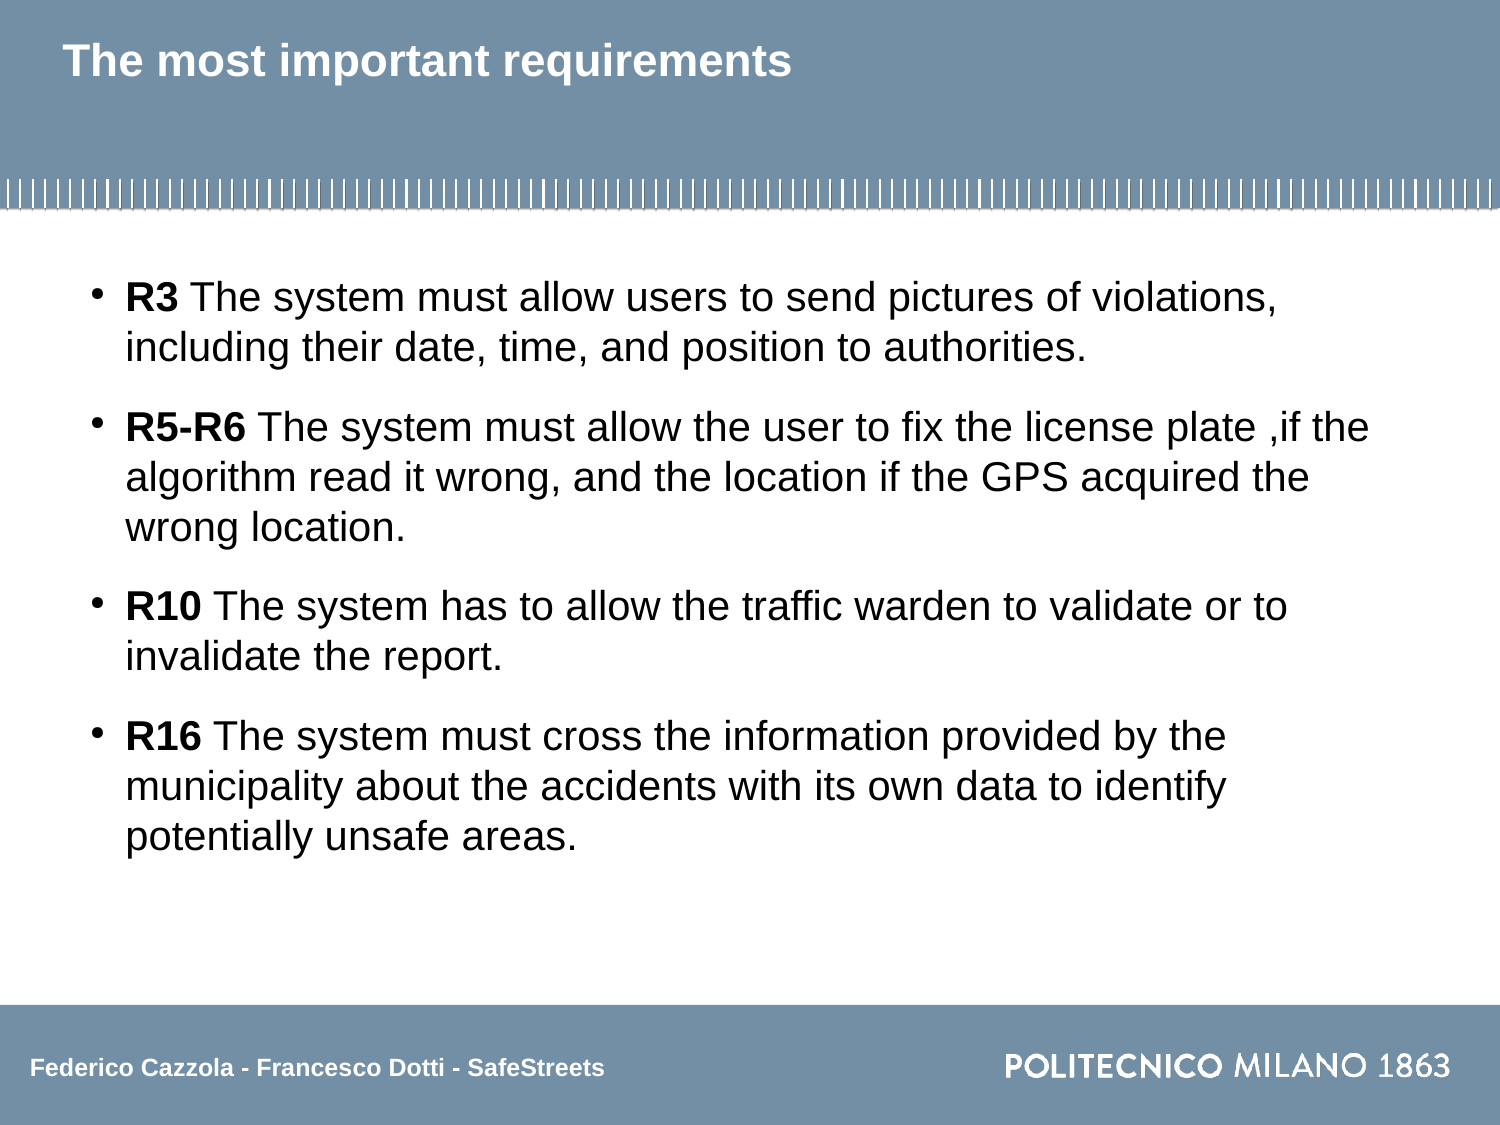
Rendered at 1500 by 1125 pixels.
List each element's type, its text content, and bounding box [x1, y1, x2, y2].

list R3 The system must allow users to send pictures of violations, including their date, time, and position to authorities. R5-R6 The system must allow the user to fix the license plate ,if the algorithm read it wrong, and the location if the GPS acquired the wrong location. R10 The system has to allow the traffic warden to validate or to invalidate the report. R16 The system must cross the information provided by the municipality about the accidents with its own data to identify potentially unsafe areas. [75, 262, 1441, 1005]
picture [999, 1041, 1456, 1089]
title The most important requirements [47, 22, 1455, 161]
